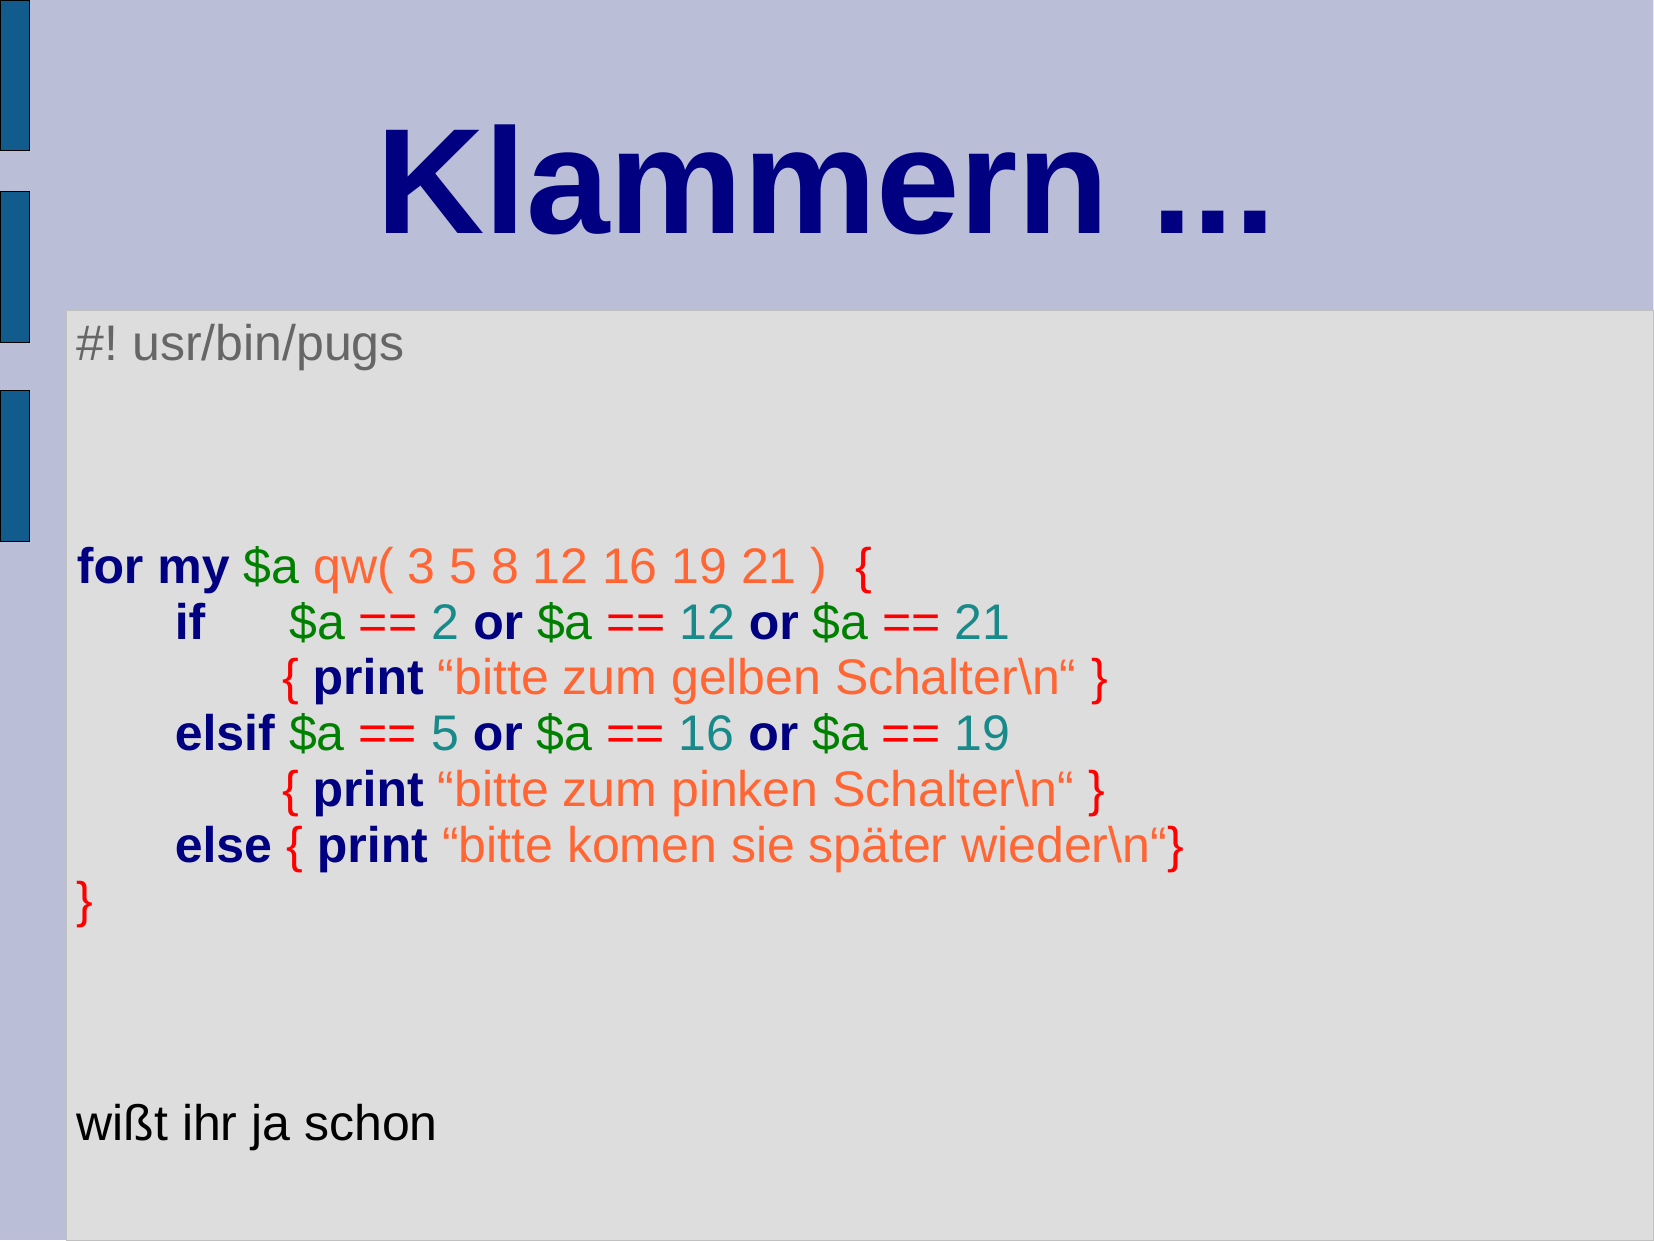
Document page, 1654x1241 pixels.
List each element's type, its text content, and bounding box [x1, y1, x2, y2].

list #! usr/bin/pugs for my $a qw( 3 5 8 12 16 19 21 ) { if $a == 2 or $a == 12 or $a == 21 { print “bitte zum gelben Schalter\n“ } elsif $a == 5 or $a == 16 or $a == 19 { print “bitte zum pinken Schalter\n“ } else { print “bitte komen sie später wieder\n“} } wißt ihr ja schon [76, 315, 1654, 1182]
title Klammern ... [59, 78, 1595, 286]
